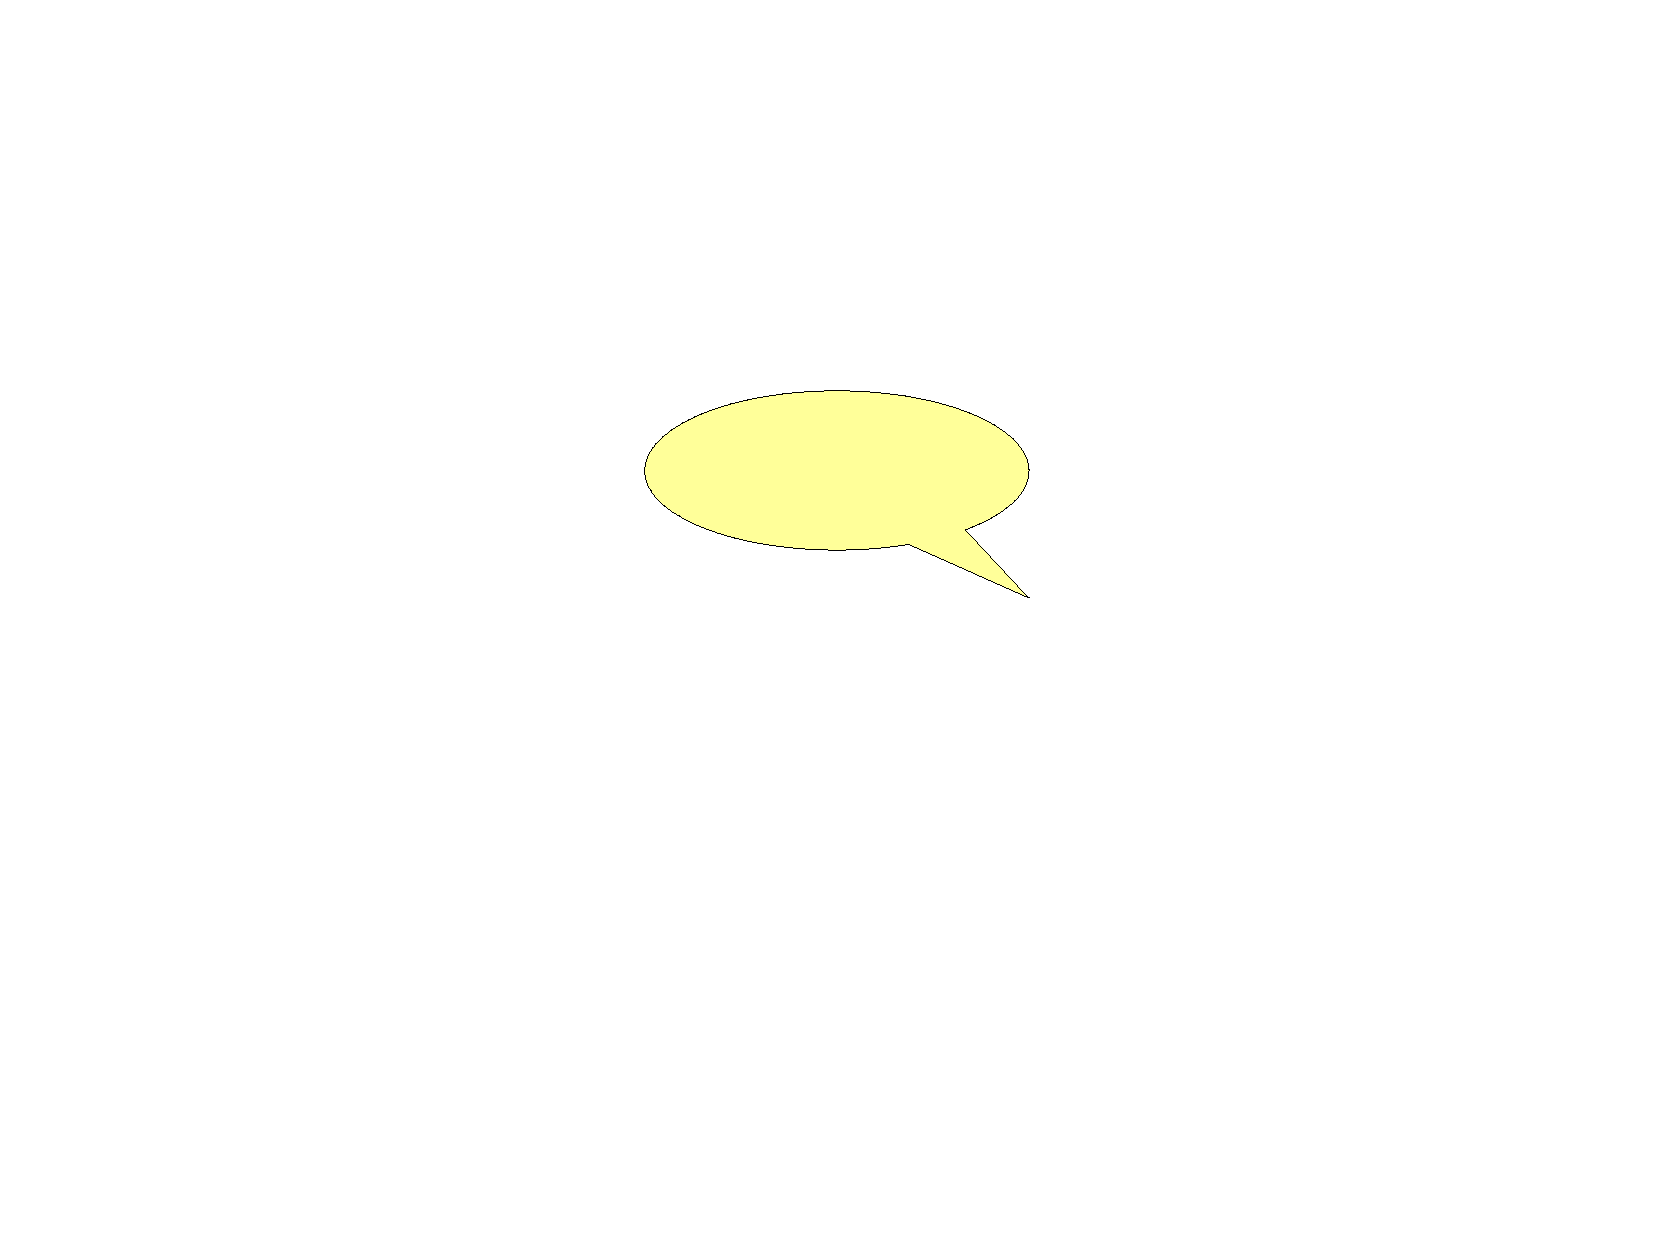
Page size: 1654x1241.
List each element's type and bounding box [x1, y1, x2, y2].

text_box [644, 390, 1030, 598]
